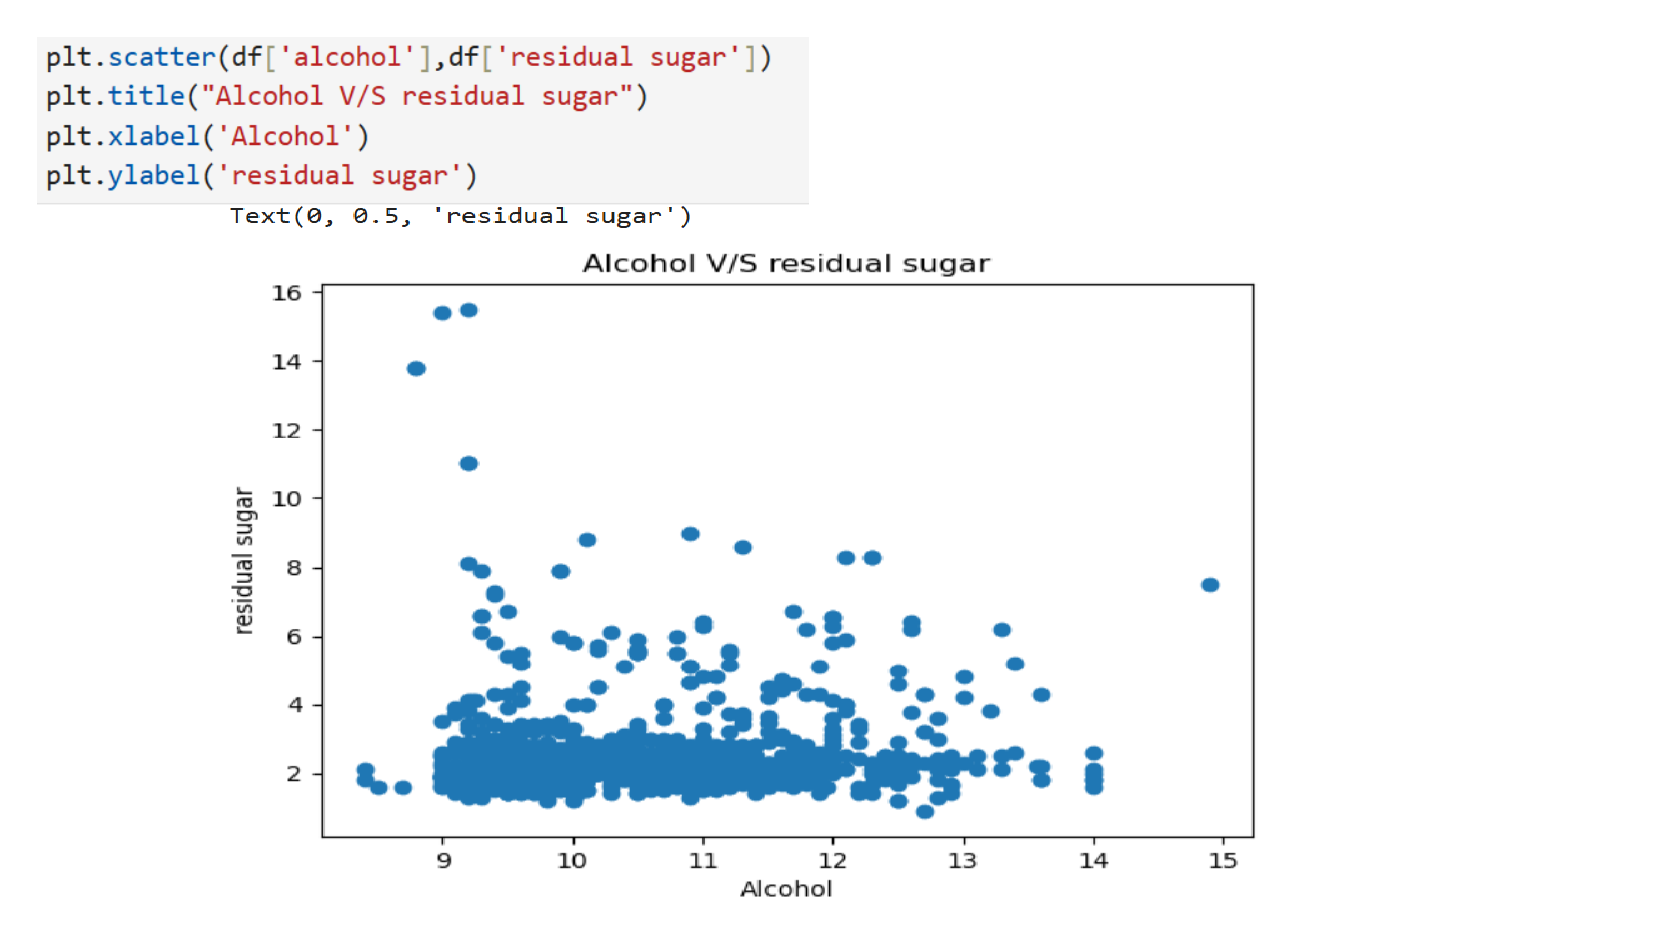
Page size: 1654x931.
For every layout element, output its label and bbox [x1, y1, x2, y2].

picture [37, 37, 1282, 901]
